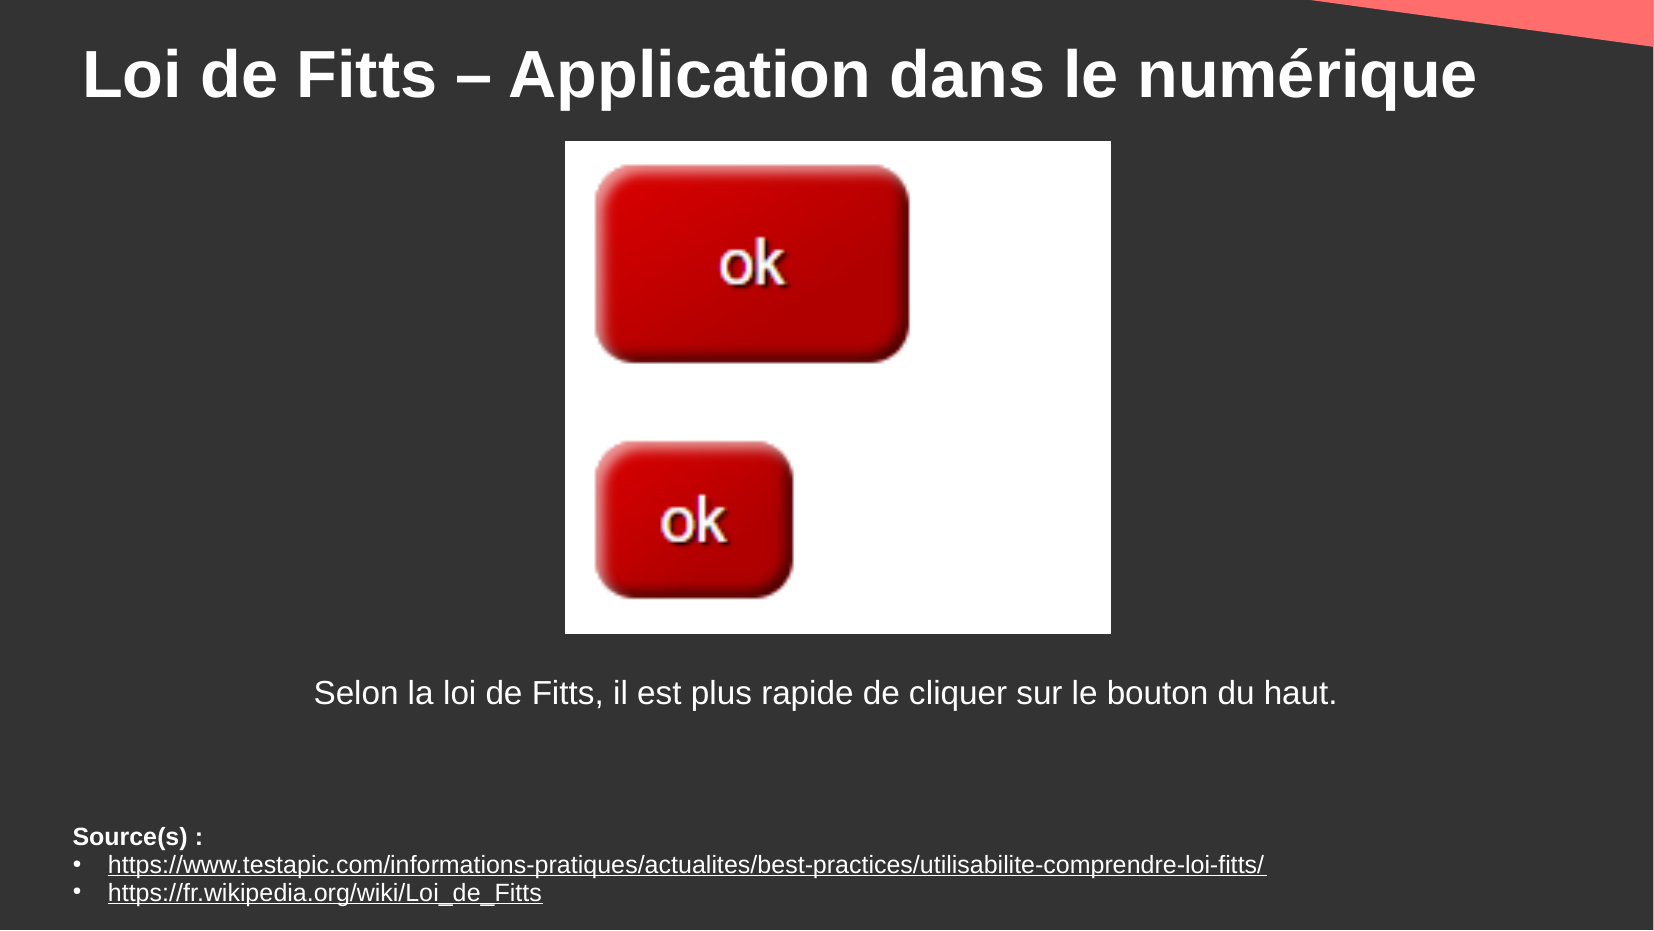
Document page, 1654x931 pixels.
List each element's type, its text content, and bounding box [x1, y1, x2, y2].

text_box Source(s) : https://www.testapic.com/informations-pratiques/actualites/best-practices/utilisabilite-comprendre-loi-fitts/ https://fr.wikipedia.org/wiki/Loi_de_Fitts [57, 815, 1543, 914]
picture [565, 141, 1111, 634]
text_box Selon la loi de Fitts, il est plus rapide de cliquer sur le bouton du haut. [277, 667, 1376, 721]
text_box [1310, 0, 1654, 47]
title Loi de Fitts – Application dans le numérique [82, 37, 1571, 114]
